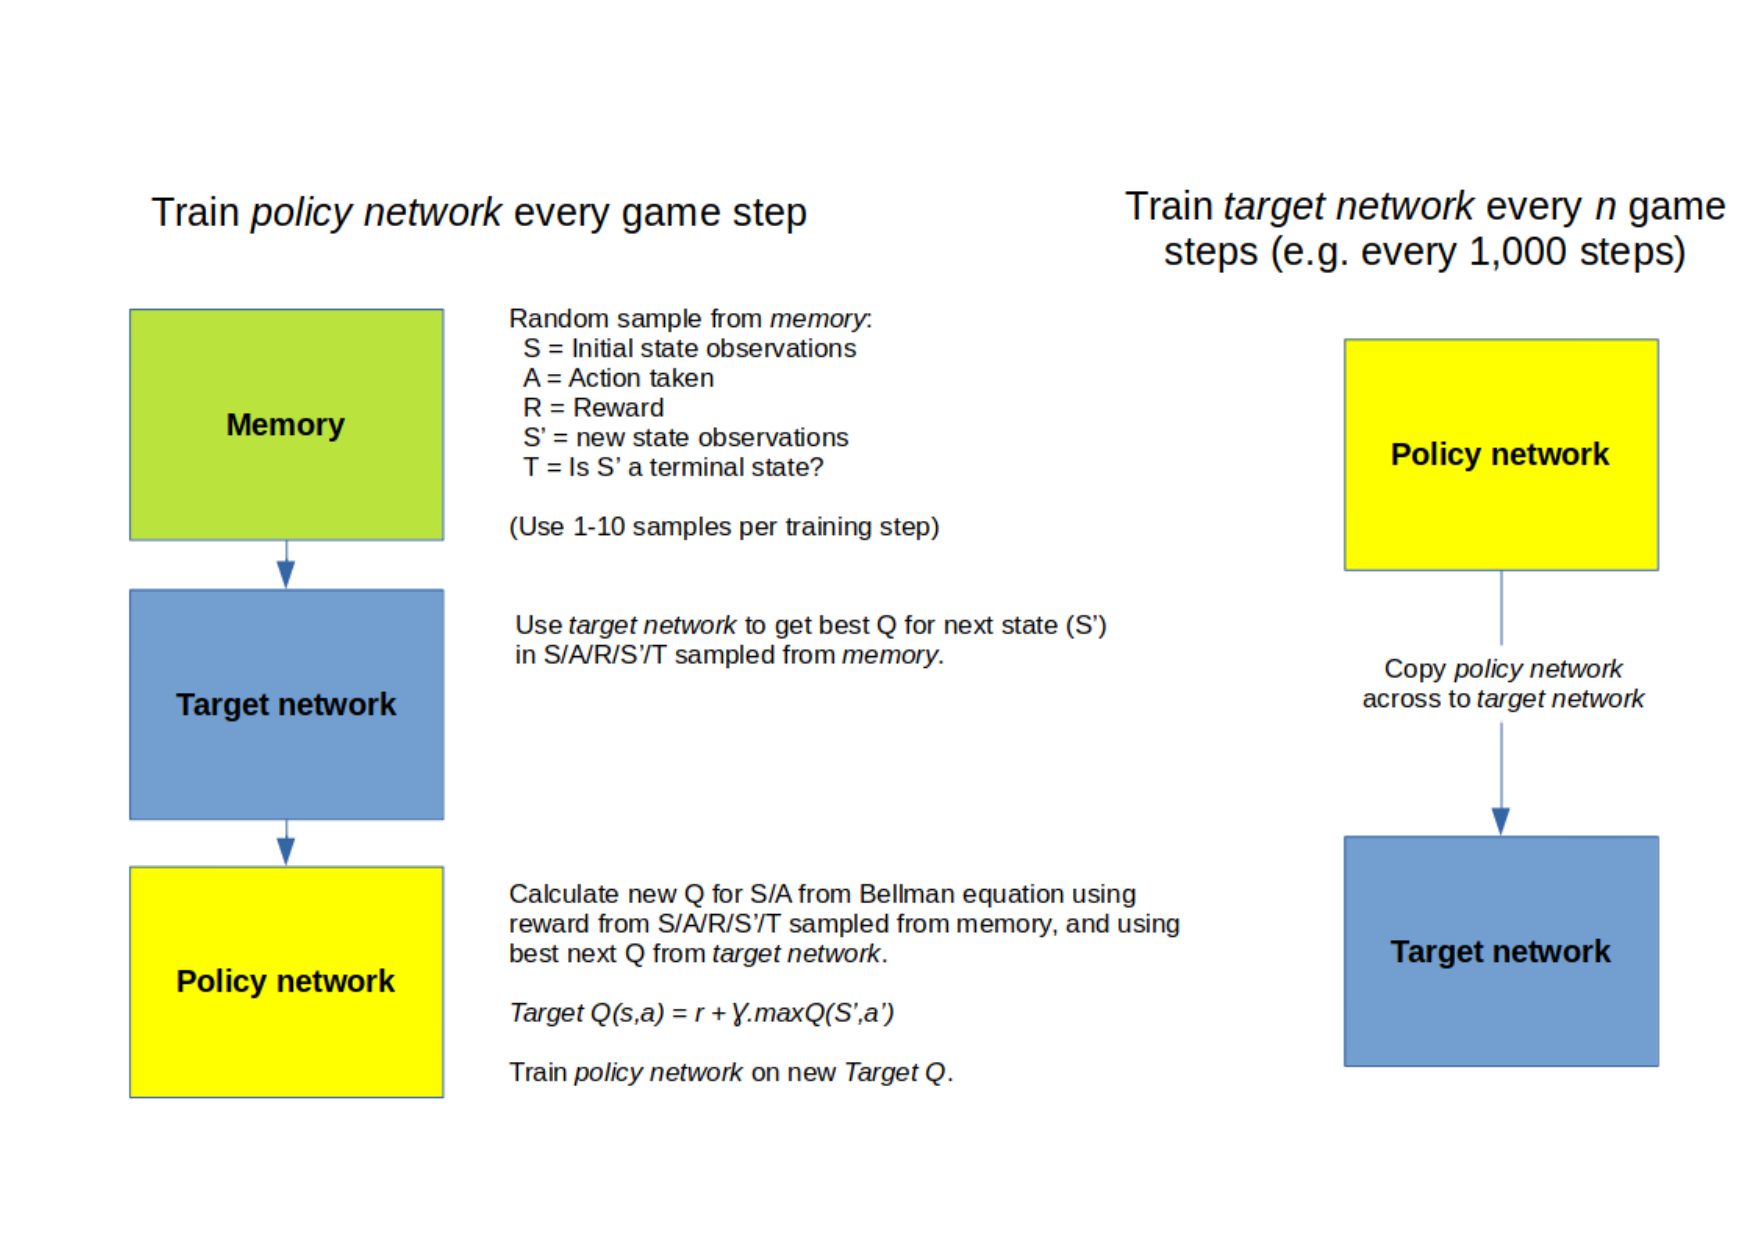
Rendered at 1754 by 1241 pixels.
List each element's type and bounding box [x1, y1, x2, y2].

picture [106, 176, 1741, 1123]
